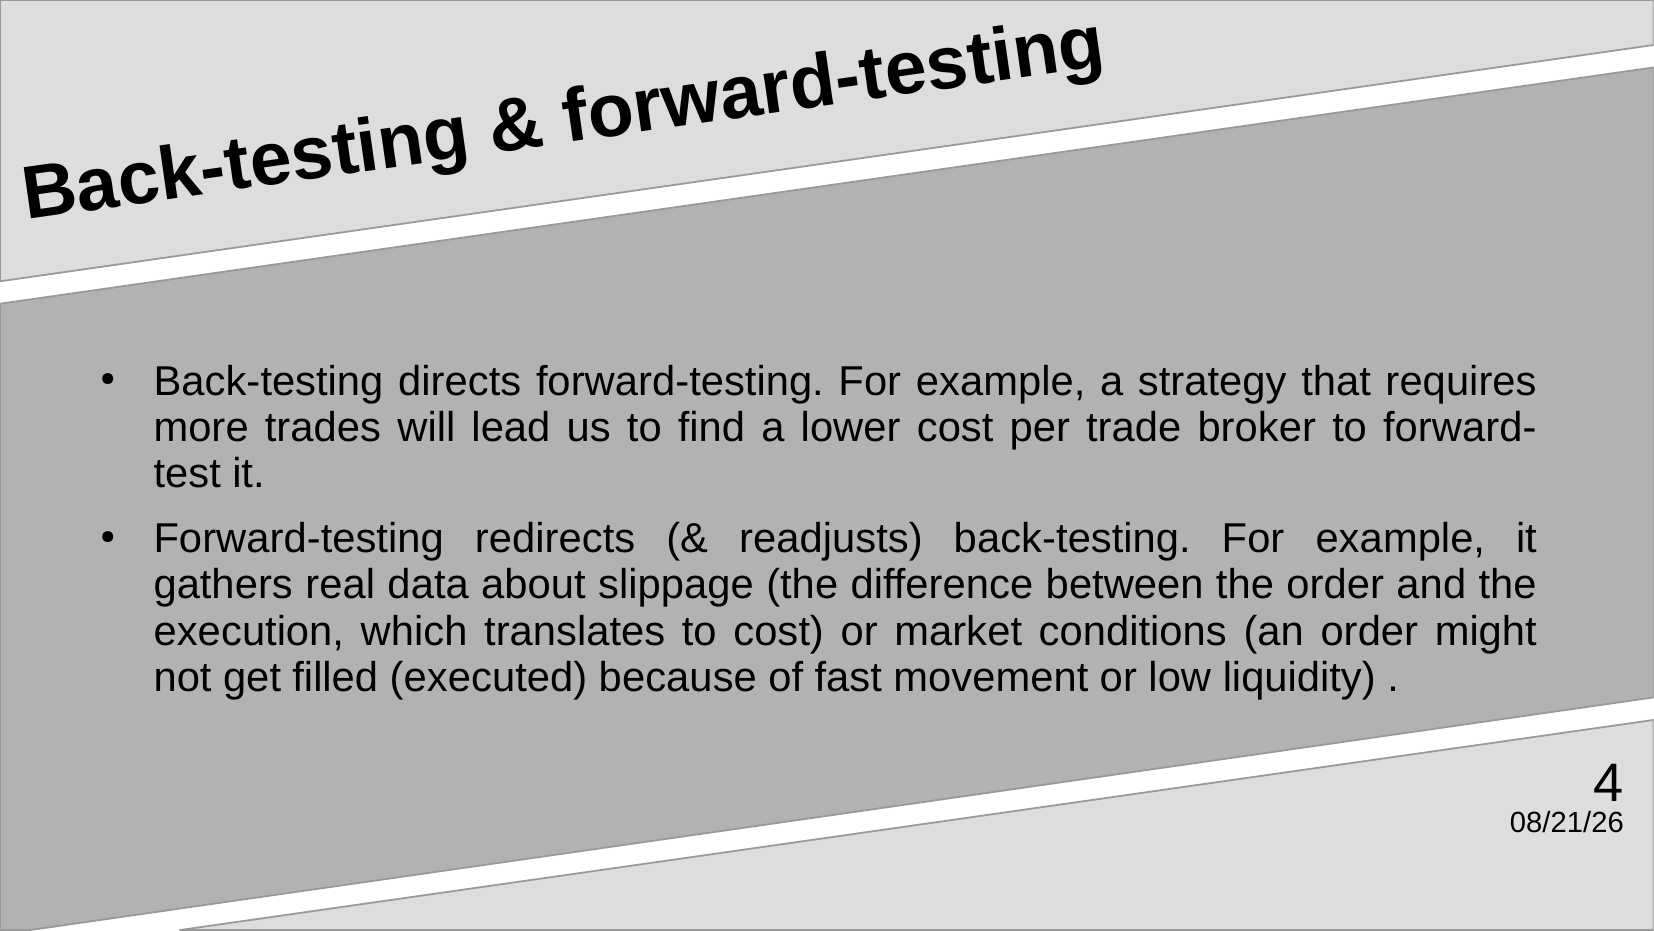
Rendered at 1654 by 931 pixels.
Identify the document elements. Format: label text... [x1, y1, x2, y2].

list Back-testing directs forward-testing. For example, a strategy that requires more trades will lead us to find a lower cost per trade broker to forward-test it. Forward-testing redirects (& readjusts) back-testing. For example, it gathers real data about slippage (the difference between the order and the execution, which translates to cost) or market conditions (an order might not get filled (executed) because of fast movement or low liquidity) . [82, 292, 1538, 833]
title Back-testing & forward-testing [11, 0, 1496, 272]
